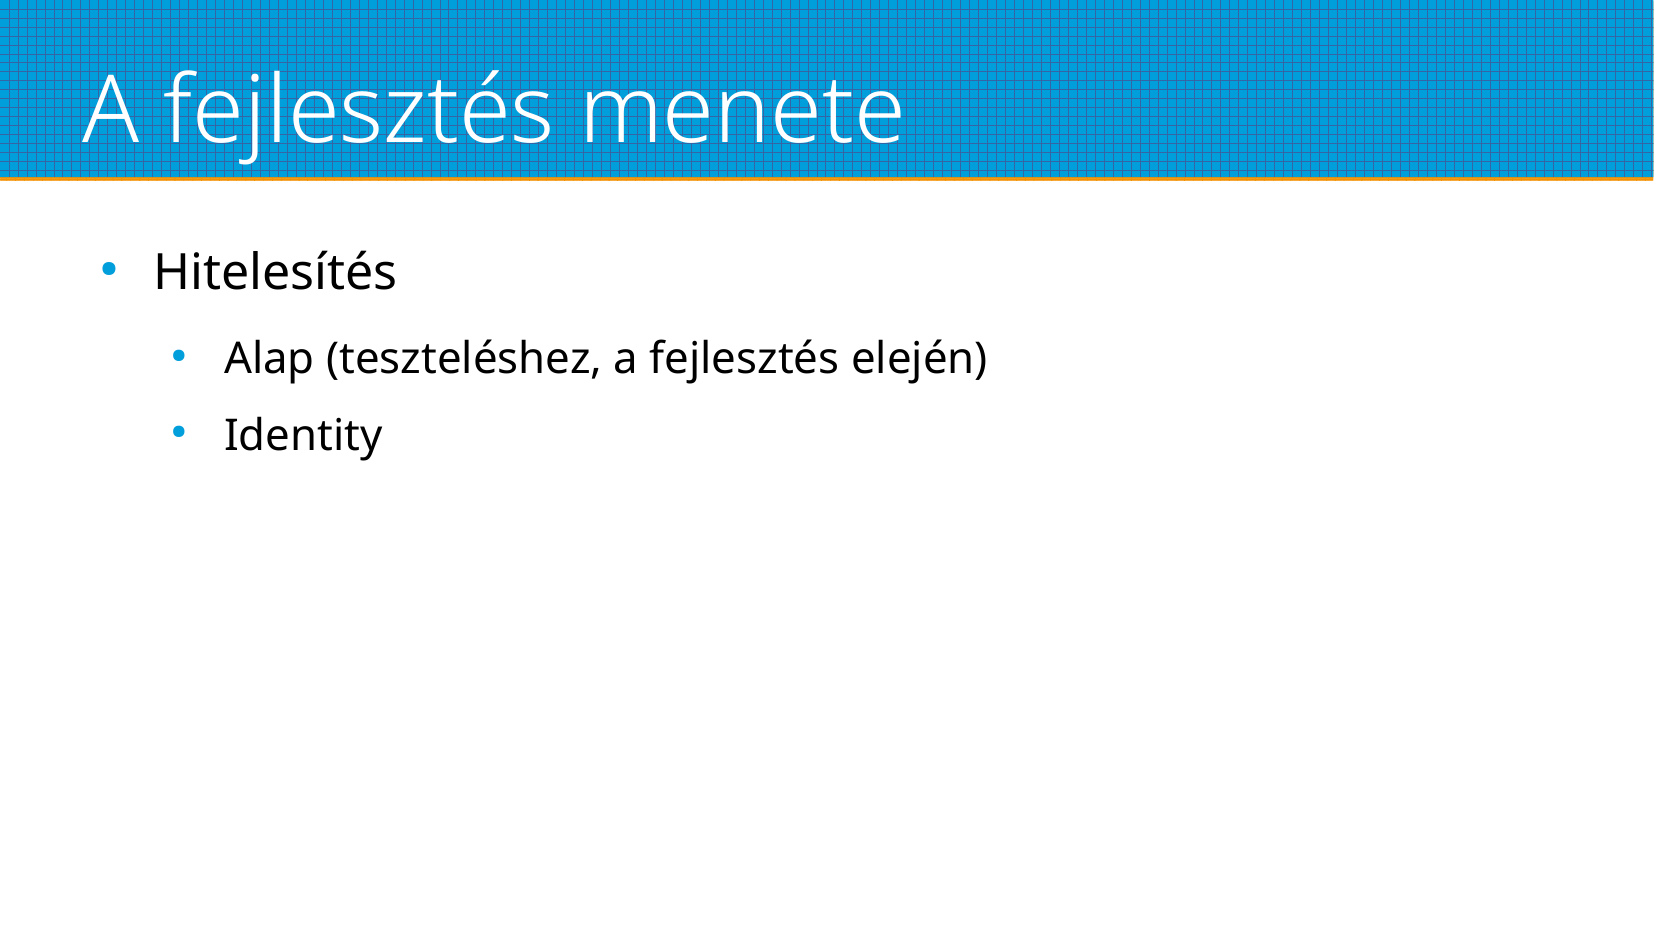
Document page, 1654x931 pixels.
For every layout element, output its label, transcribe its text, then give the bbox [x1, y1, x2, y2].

title A fejlesztés menete [82, 14, 1571, 171]
list Hitelesítés Alap (teszteléshez, a fejlesztés elején) Identity [82, 236, 1563, 811]
